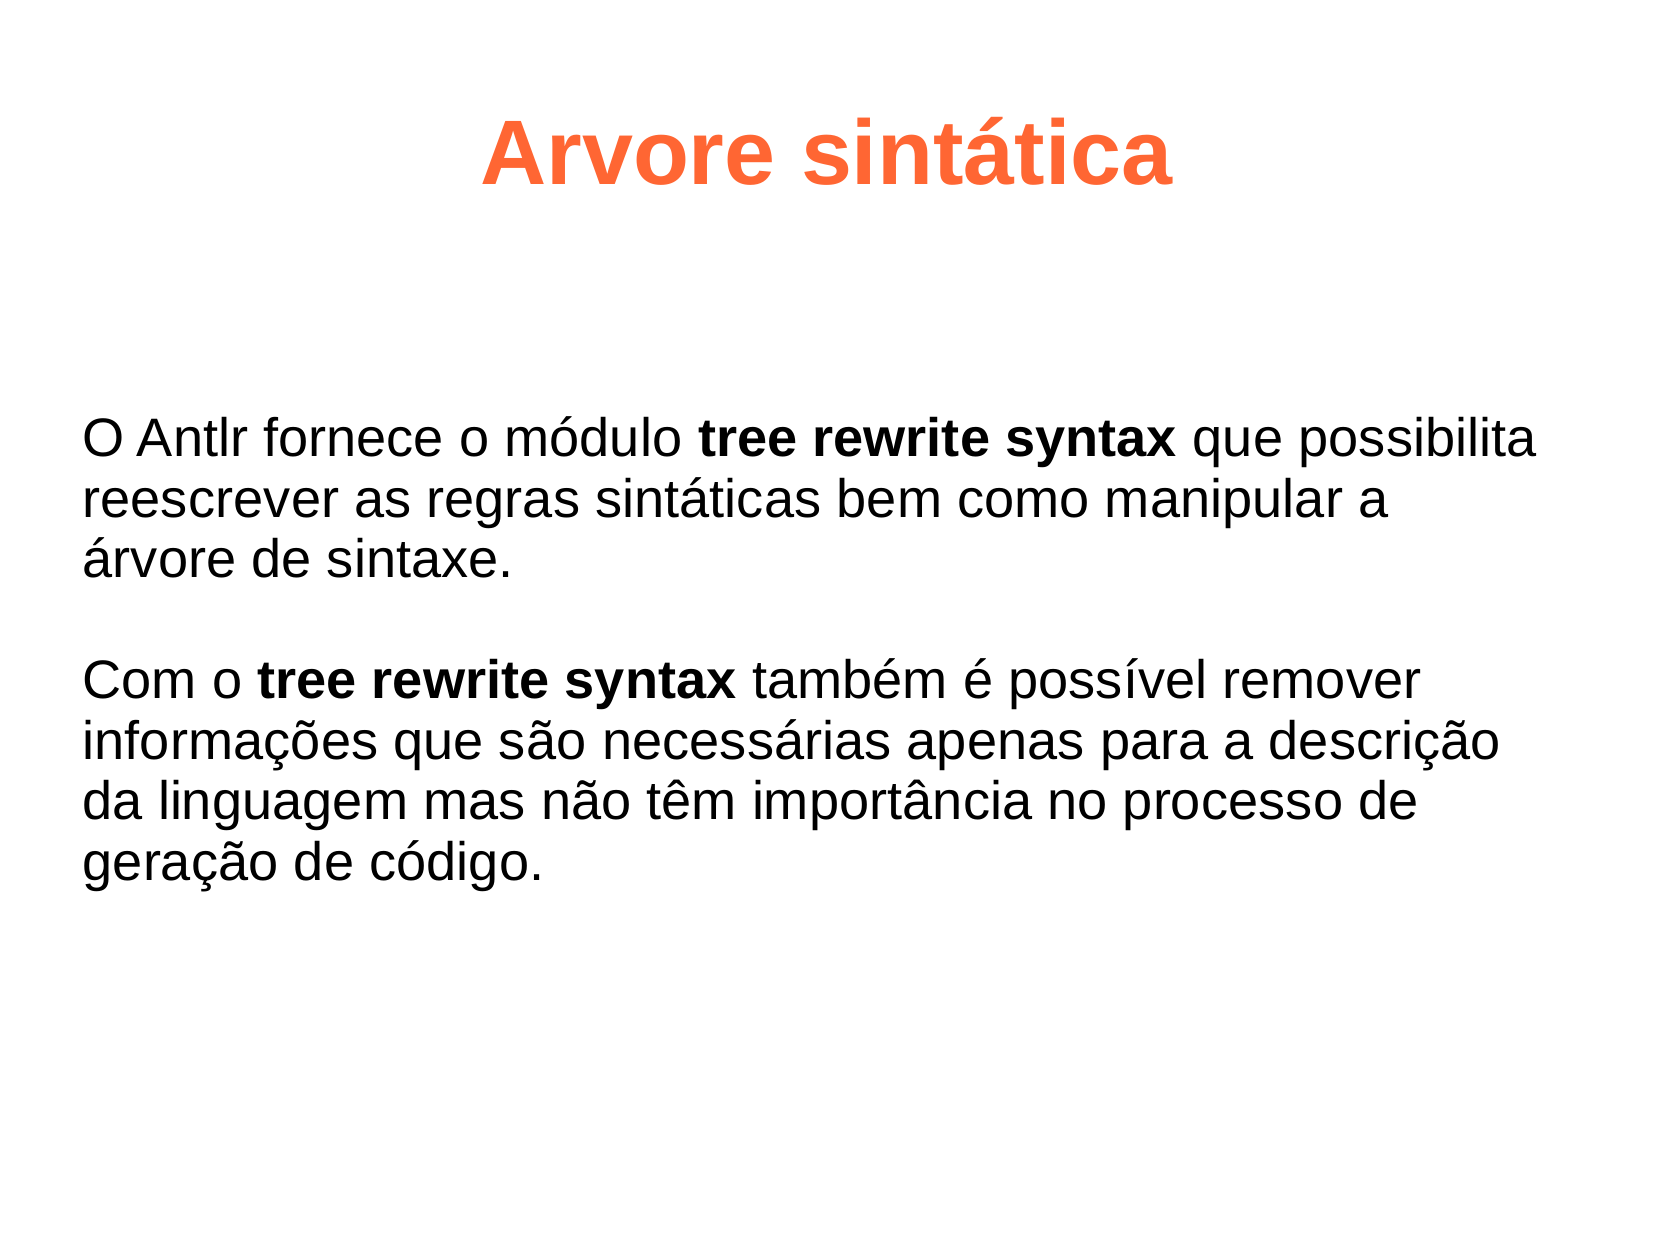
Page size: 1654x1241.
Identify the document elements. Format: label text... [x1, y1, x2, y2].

subtitle O Antlr fornece o módulo tree rewrite syntax que possibilita reescrever as regras sintáticas bem como manipular a árvore de sintaxe. Com o tree rewrite syntax também é possível remover informações que são necessárias apenas para a descrição da linguagem mas não têm importância no processo de geração de código. [82, 290, 1538, 1010]
title Arvore sintática [82, 49, 1571, 257]
